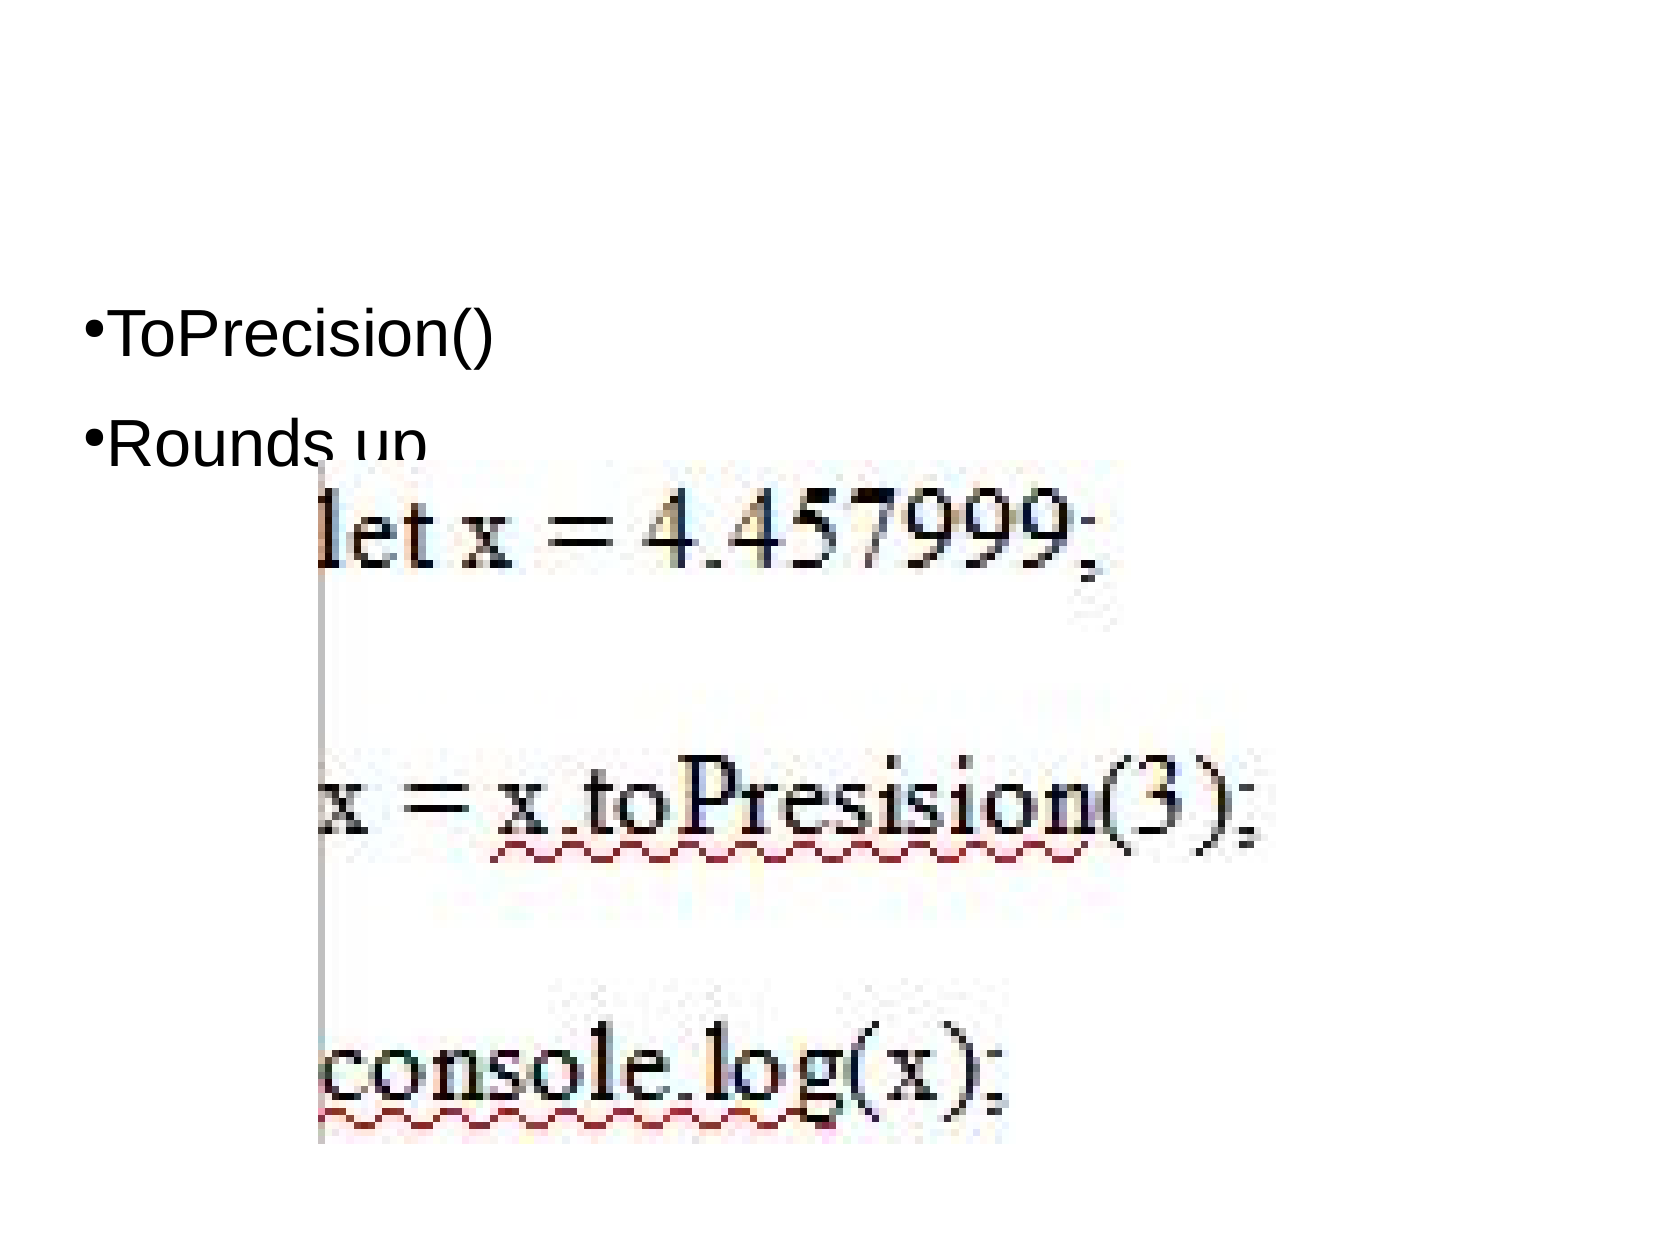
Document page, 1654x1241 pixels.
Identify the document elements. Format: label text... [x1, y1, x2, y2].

list ToPrecision() Rounds up [82, 290, 1571, 1109]
picture [318, 460, 1276, 1145]
